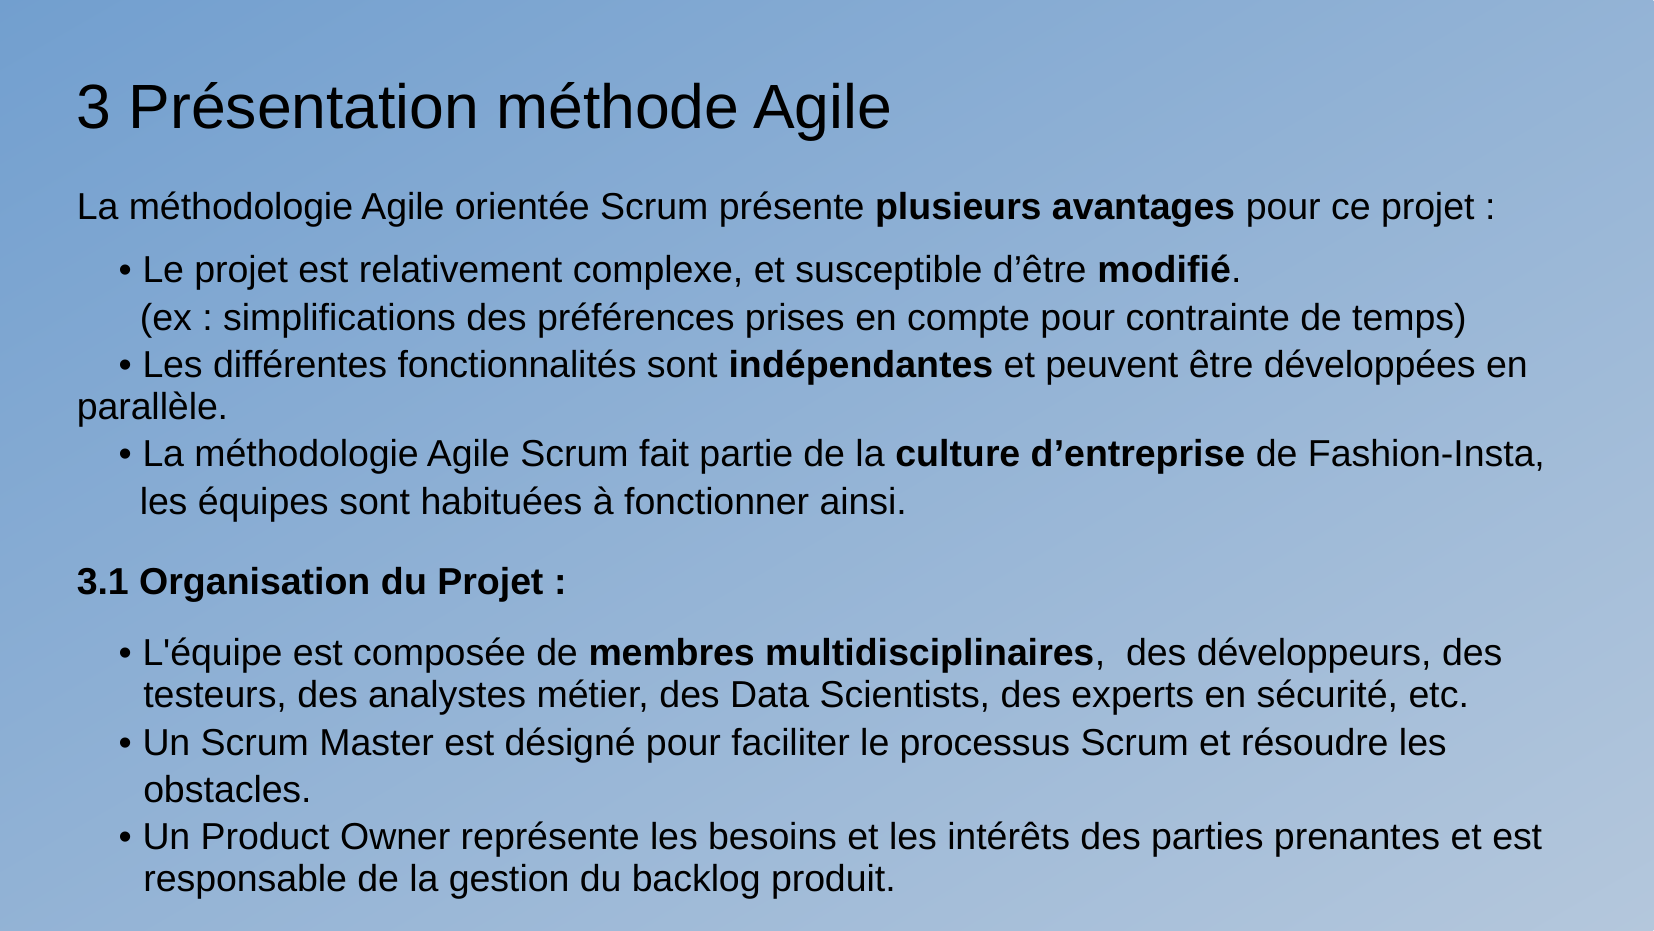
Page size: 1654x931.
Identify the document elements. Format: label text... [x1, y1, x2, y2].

list La méthodologie Agile orientée Scrum présente plusieurs avantages pour ce projet : • Le projet est relativement complexe, et susceptible d’être modifié. (ex : simplifications des préférences prises en compte pour contrainte de temps) • Les différentes fonctionnalités sont indépendantes et peuvent être développées en parallèle. • La méthodologie Agile Scrum fait partie de la culture d’entreprise de Fashion-Insta, les équipes sont habituées à fonctionner ainsi. 3.1 Organisation du Projet : • L'équipe est composée de membres multidisciplinaires, des développeurs, des testeurs, des analystes métier, des Data Scientists, des experts en sécurité, etc. • Un Scrum Master est désigné pour faciliter le processus Scrum et résoudre les obstacles. • Un Product Owner représente les besoins et les intérêts des parties prenantes et est responsable de la gestion du backlog produit. [76, 185, 1565, 916]
title 3 Présentation méthode Agile [76, 29, 1565, 185]
